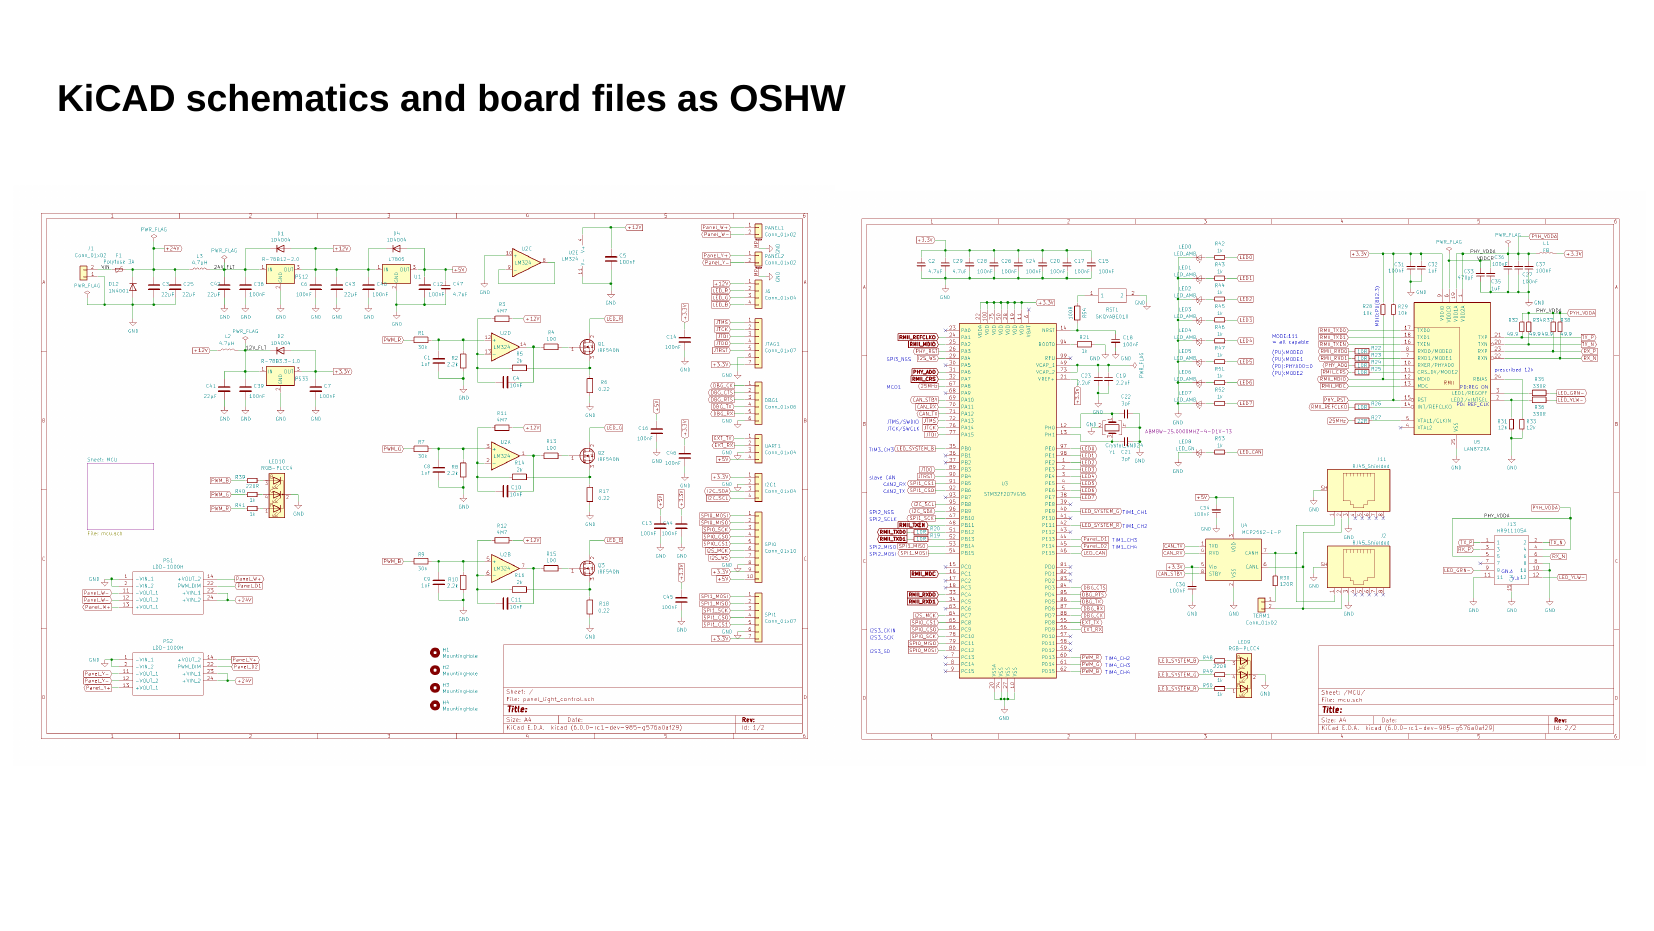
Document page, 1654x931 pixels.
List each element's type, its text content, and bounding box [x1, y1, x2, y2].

picture [13, 185, 1646, 767]
text_box KiCAD schematics and board files as OSHW [42, 69, 862, 127]
